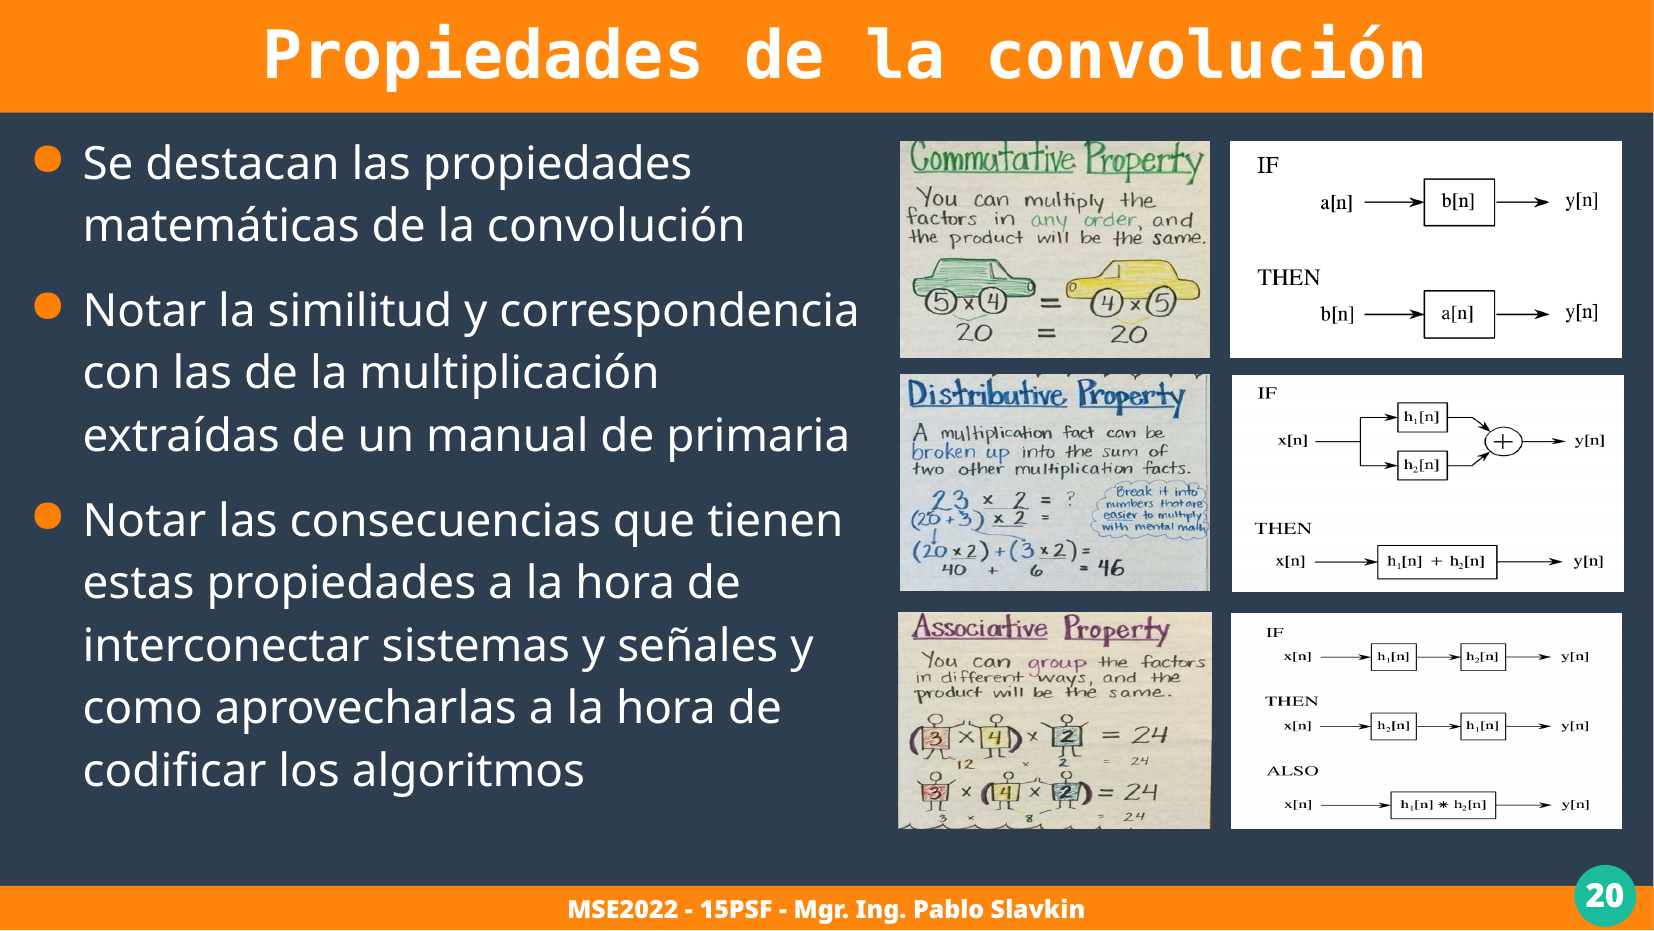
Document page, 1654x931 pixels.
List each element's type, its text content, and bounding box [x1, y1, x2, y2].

picture [898, 612, 1212, 829]
picture [1232, 375, 1624, 592]
list Se destacan las propiedades matemáticas de la convolución Notar la similitud y correspondencia con las de la multiplicación extraídas de un manual de primaria Notar las consecuencias que tienen estas propiedades a la hora de interconectar sistemas y señales y como aprovecharlas a la hora de codificar los algoritmos [11, 130, 863, 824]
picture [1231, 613, 1622, 830]
picture [900, 141, 1210, 358]
title Propiedades de la convolución [262, 16, 1576, 113]
picture [900, 374, 1210, 591]
picture [1230, 141, 1622, 358]
